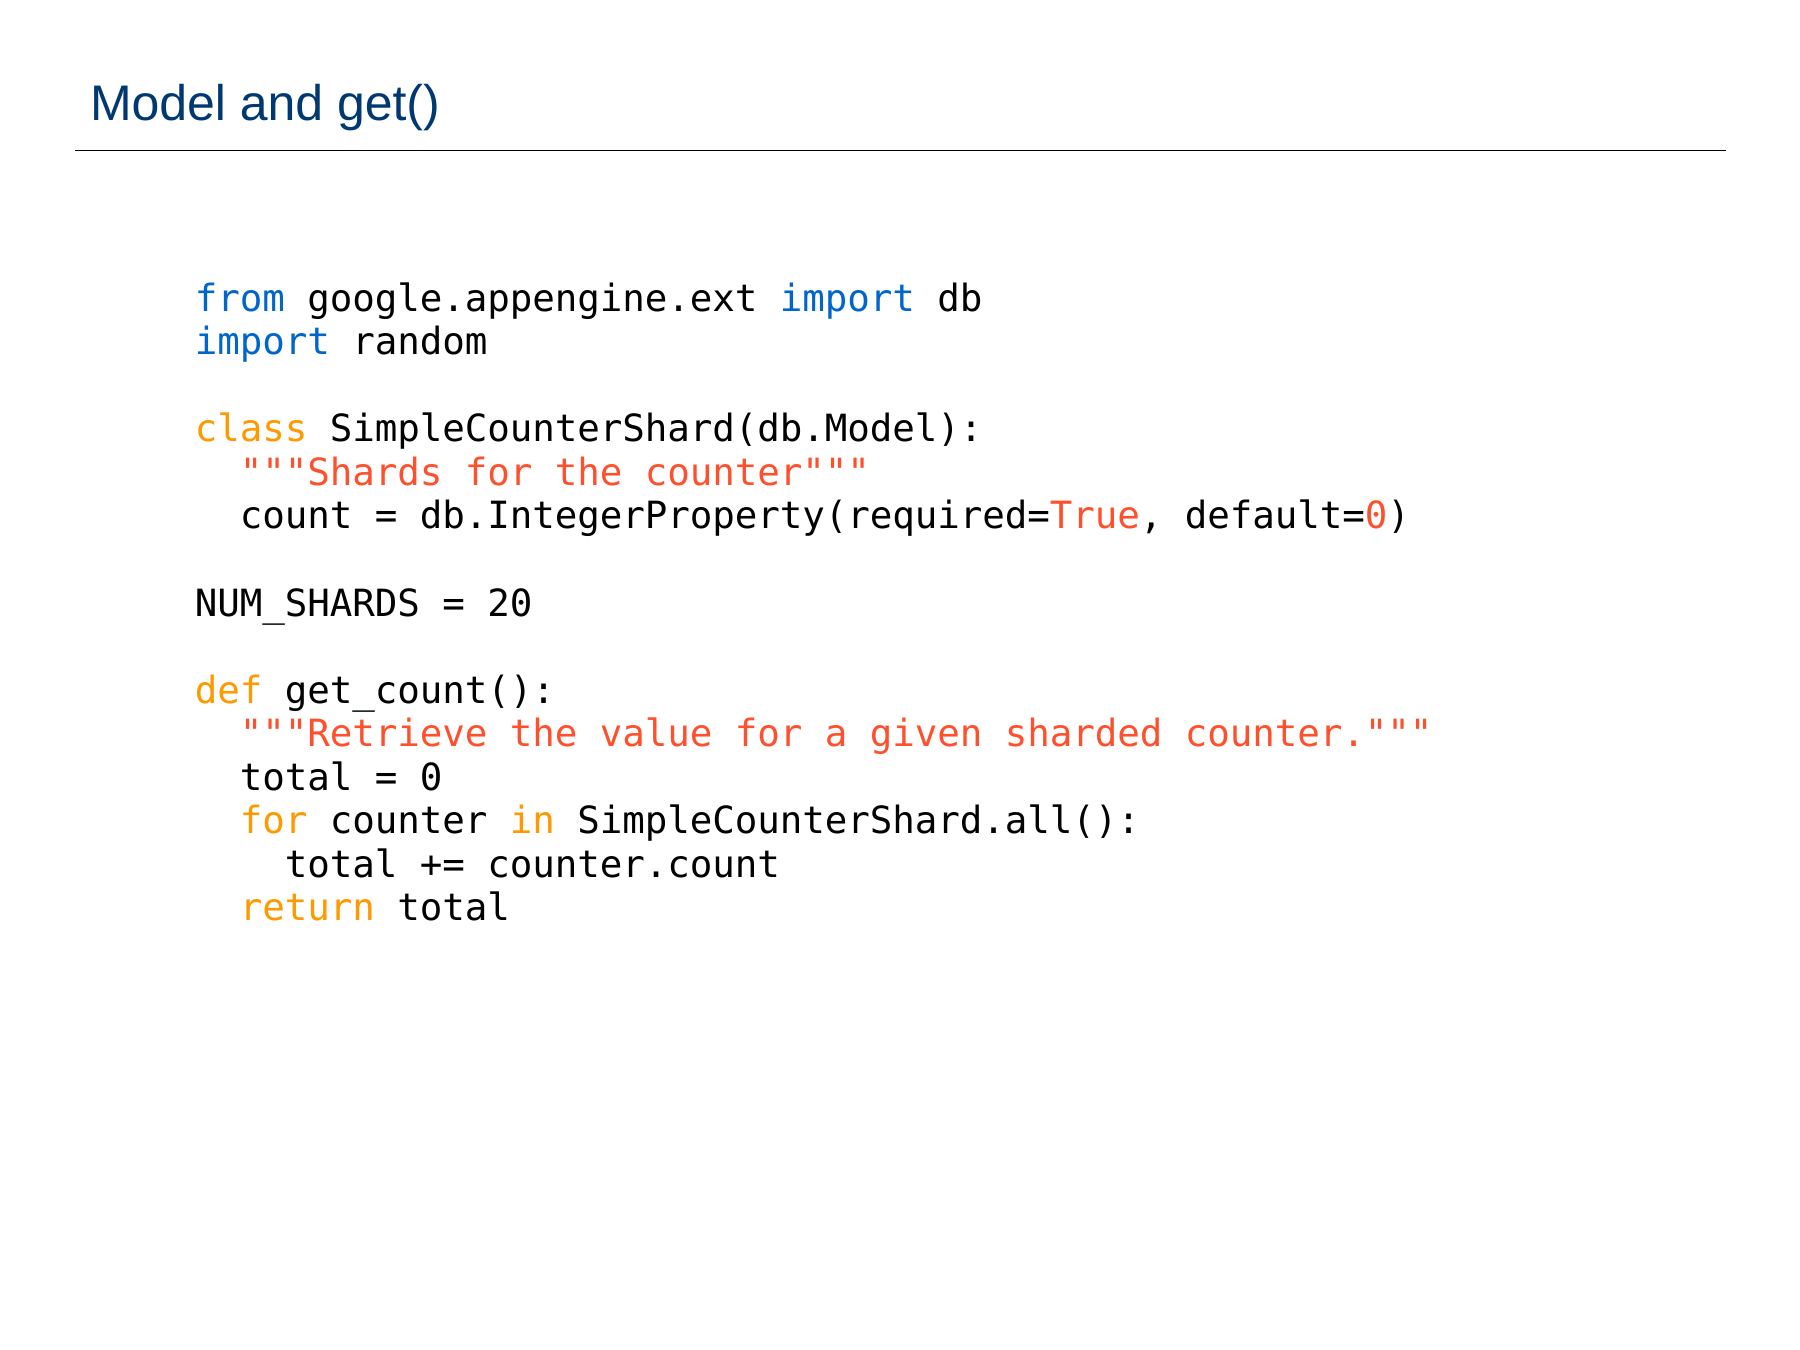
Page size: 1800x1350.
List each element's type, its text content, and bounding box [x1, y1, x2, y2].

text_box from google.appengine.ext import db import random class SimpleCounterShard(db.Model): """Shards for the counter""" count = db.IntegerProperty(required=True, default=0) NUM_SHARDS = 20 def get_count(): """Retrieve the value for a given sharded counter.""" total = 0 for counter in SimpleCounterShard.all(): total += counter.count return total [180, 269, 1493, 1201]
title Model and get() [90, 61, 1710, 150]
